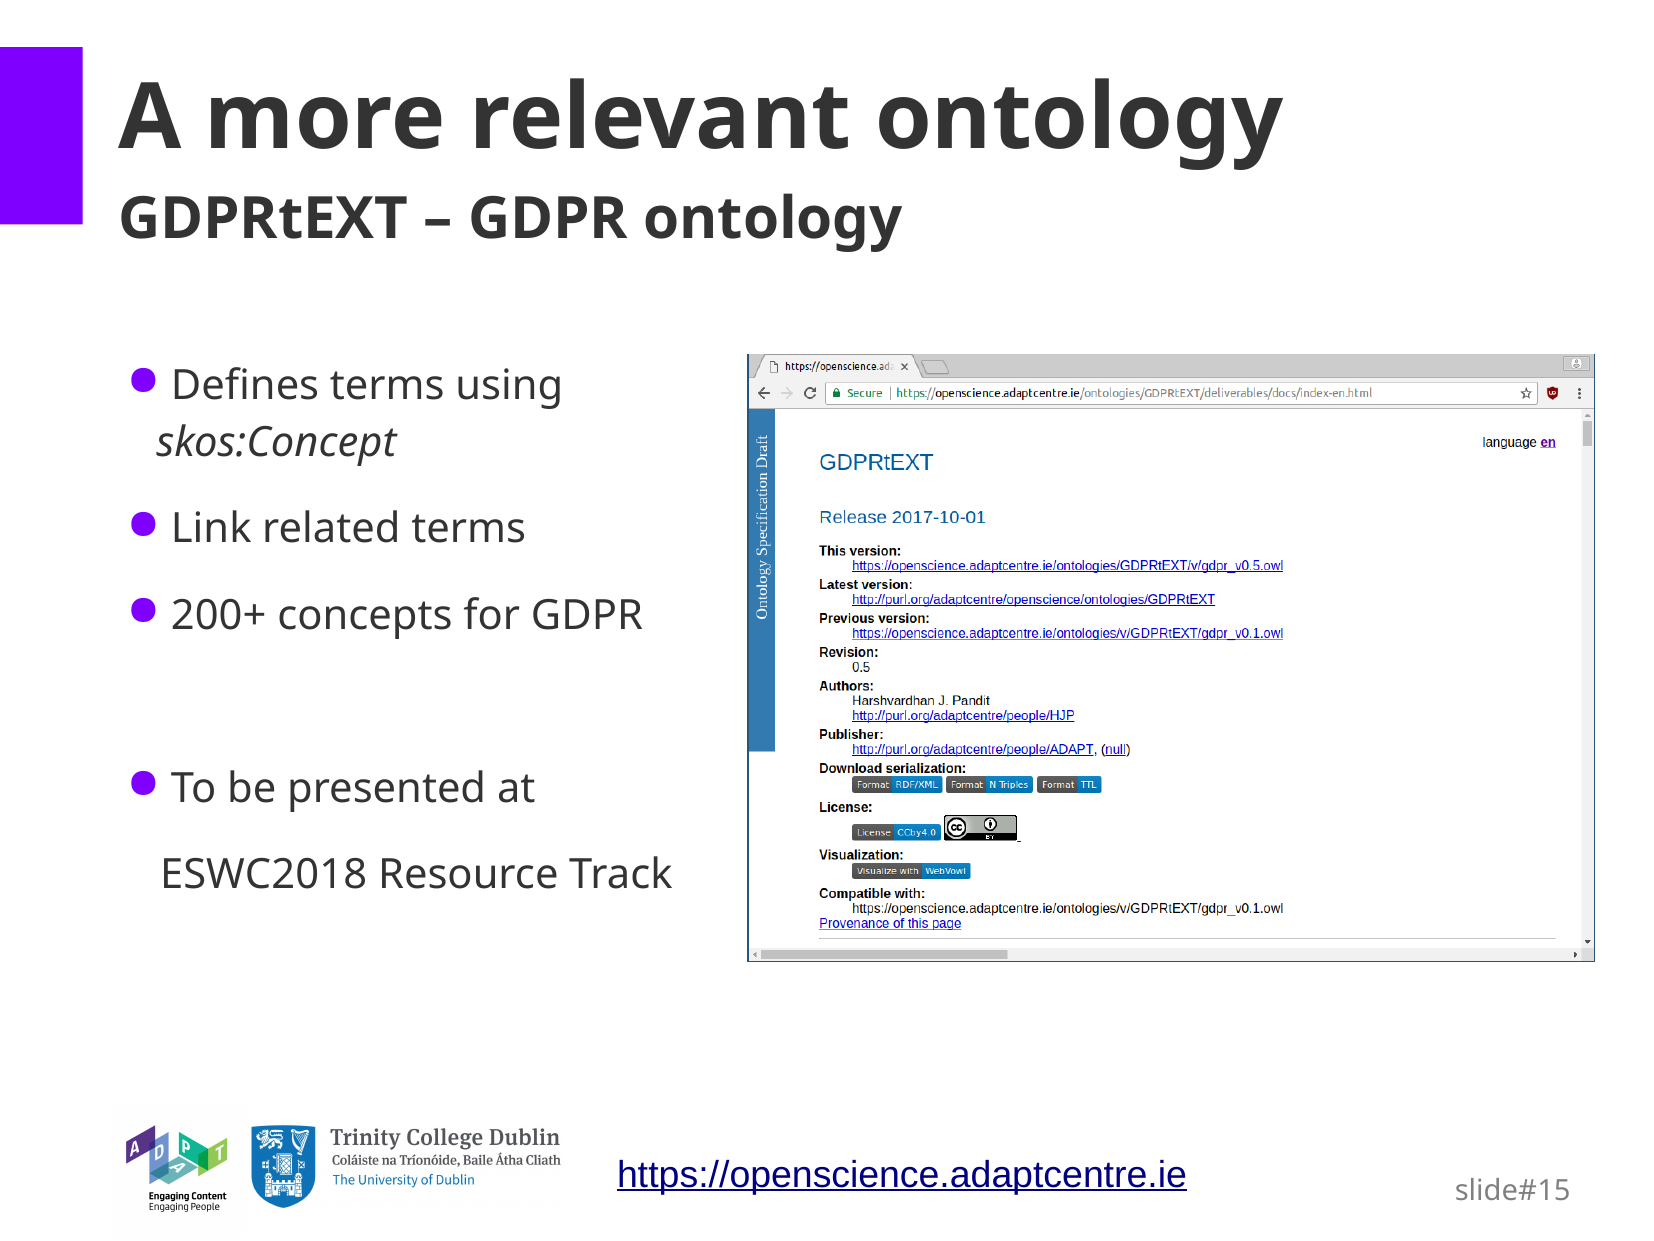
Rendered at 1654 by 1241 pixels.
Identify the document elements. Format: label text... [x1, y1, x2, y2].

picture [106, 1098, 247, 1239]
picture [248, 1122, 564, 1211]
list Defines terms using skos:Concept Link related terms 200+ concepts for GDPR To be presented at ESWC2018 Resource Track [118, 354, 810, 1074]
title A more relevant ontology GDPRtEXT – GDPR ontology [118, 49, 1571, 257]
picture [747, 354, 1595, 962]
